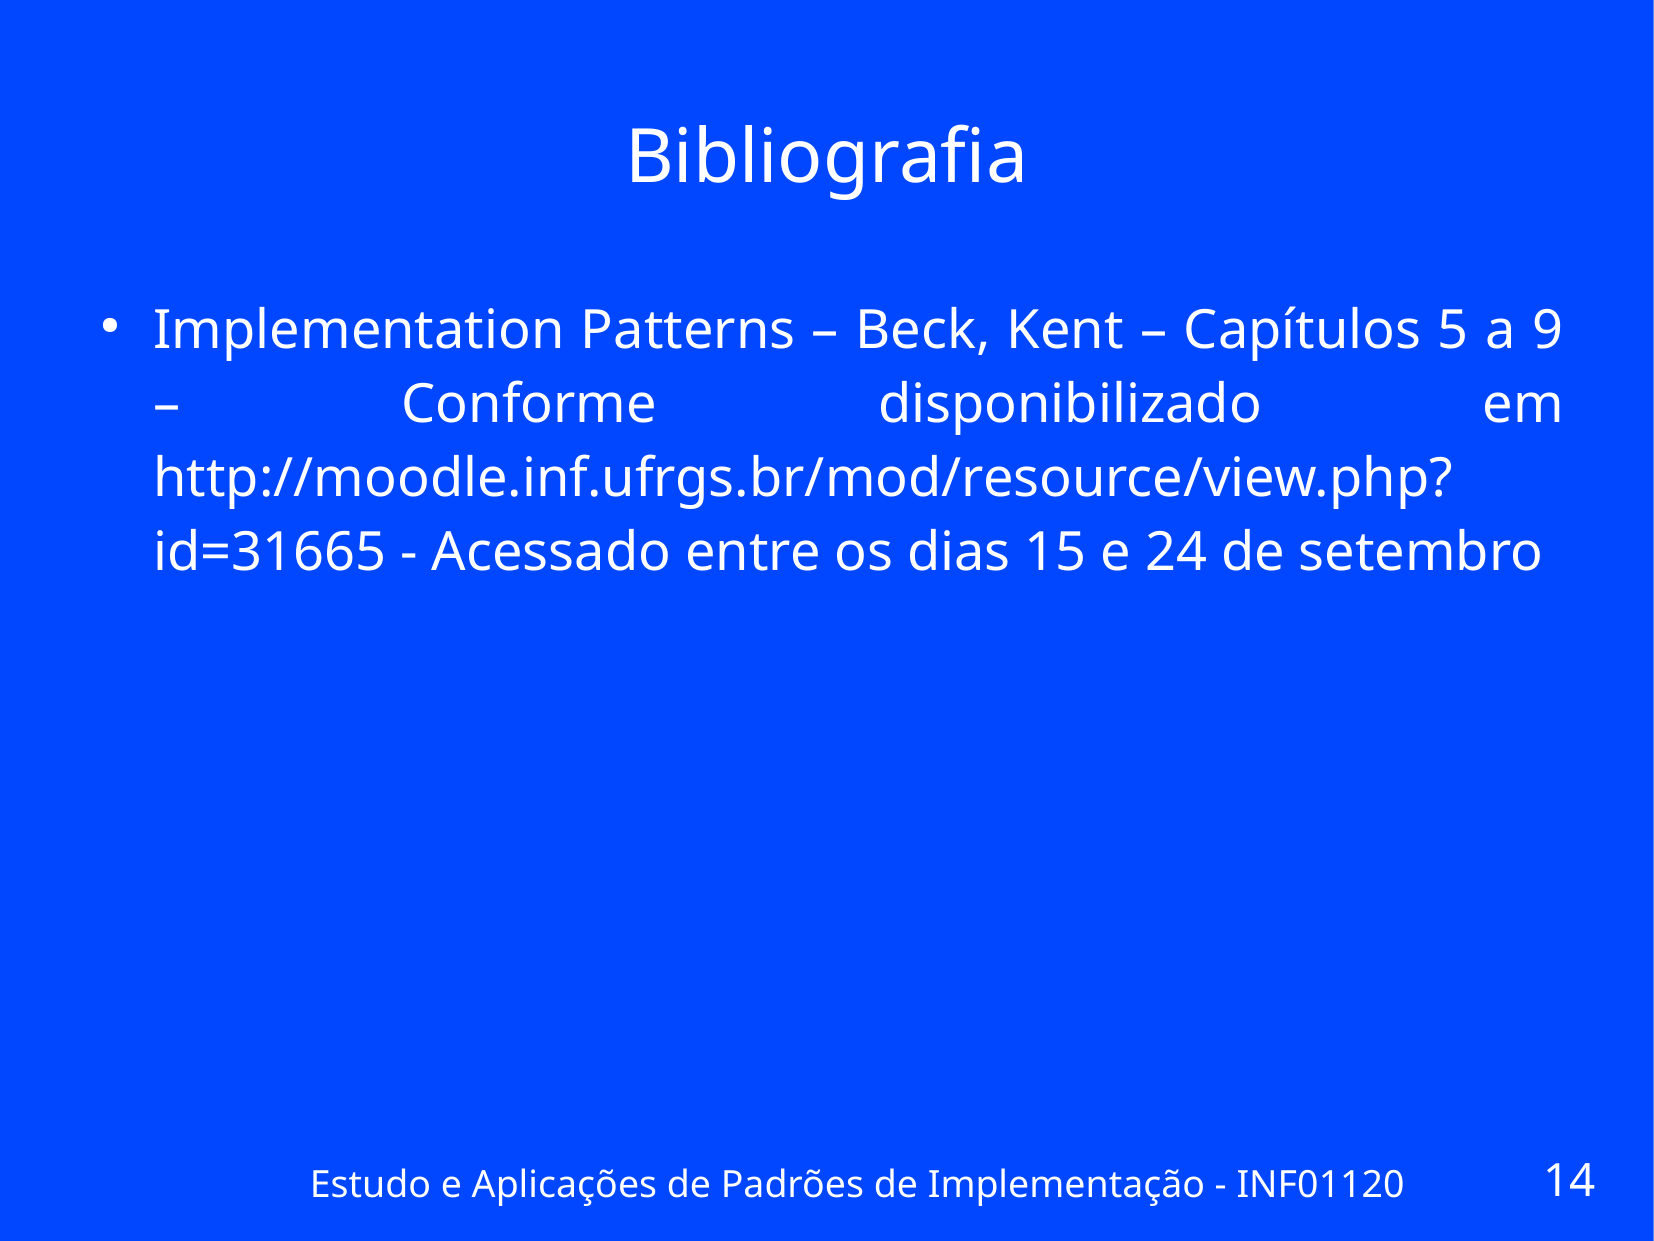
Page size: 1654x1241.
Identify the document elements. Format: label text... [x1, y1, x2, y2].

title Bibliografia [82, 49, 1571, 257]
list Implementation Patterns – Beck, Kent – Capítulos 5 a 9 – Conforme disponibilizado em http://moodle.inf.ufrgs.br/mod/resource/view.php?id=31665 - Acessado entre os dias 15 e 24 de setembro [82, 290, 1565, 1123]
